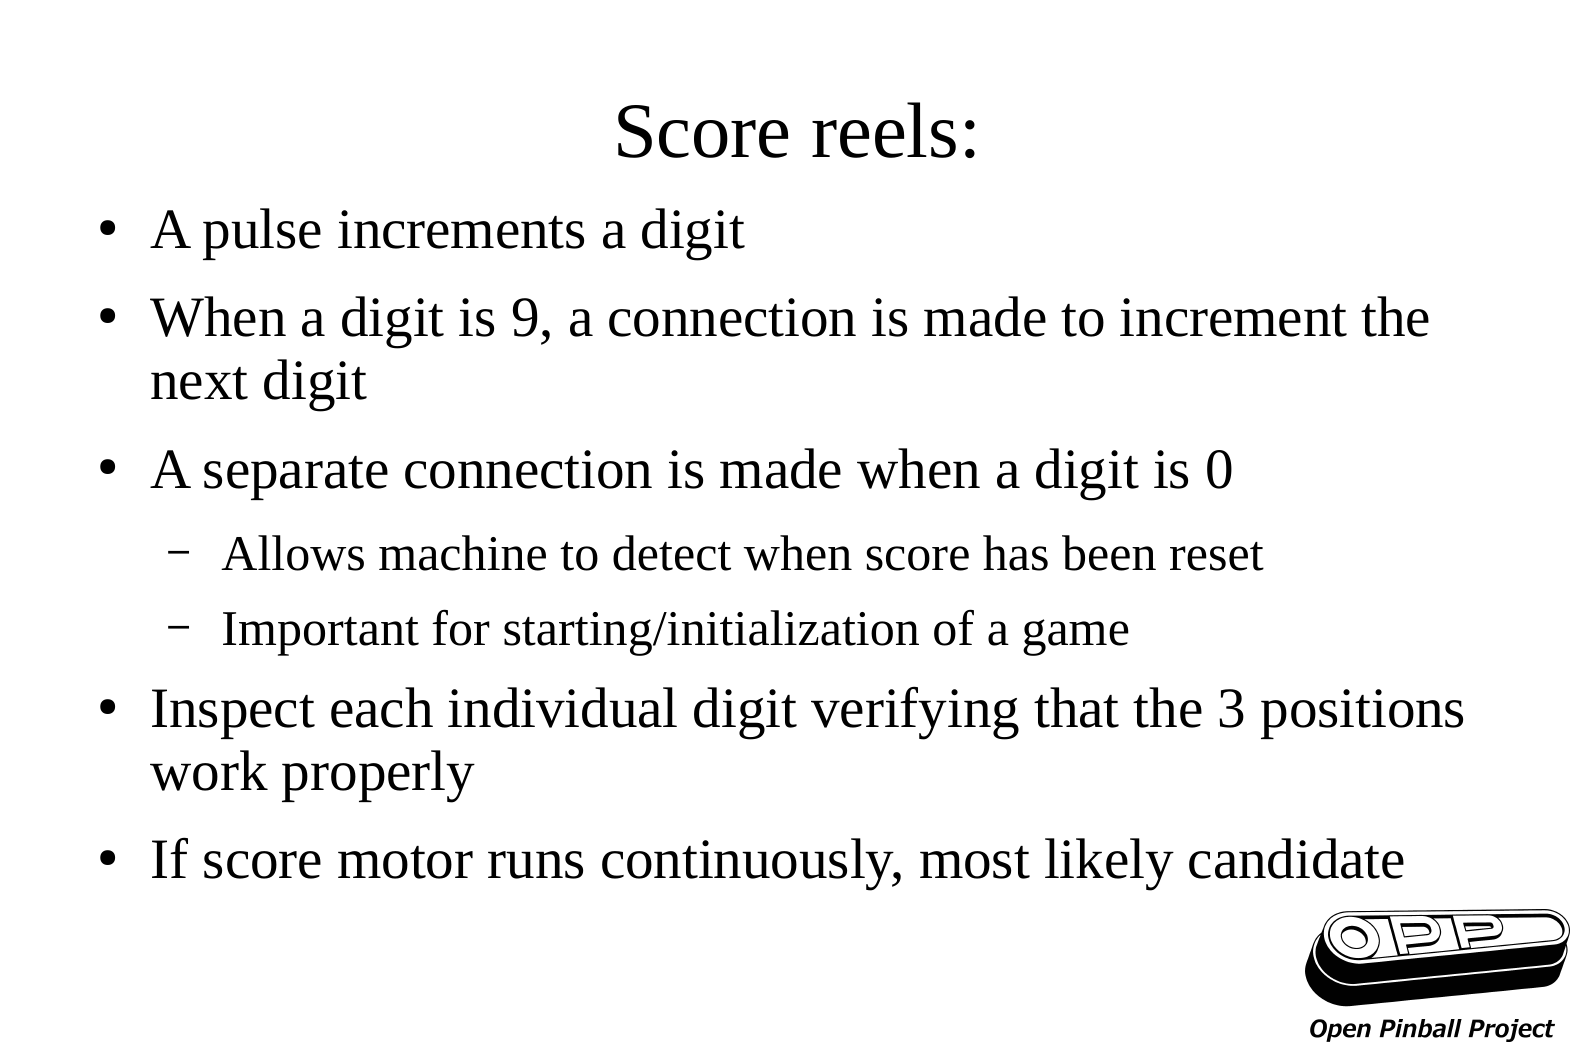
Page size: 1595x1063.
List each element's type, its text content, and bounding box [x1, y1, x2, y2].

list A pulse increments a digit When a digit is 9, a connection is made to increment the next digit A separate connection is made when a digit is 0 Allows machine to detect when score has been reset Important for starting/initialization of a game Inspect each individual digit verifying that the 3 positions work properly If score motor runs continuously, most likely candidate [79, 197, 1515, 901]
title Score reels: [79, 42, 1515, 197]
picture [1305, 909, 1570, 1042]
